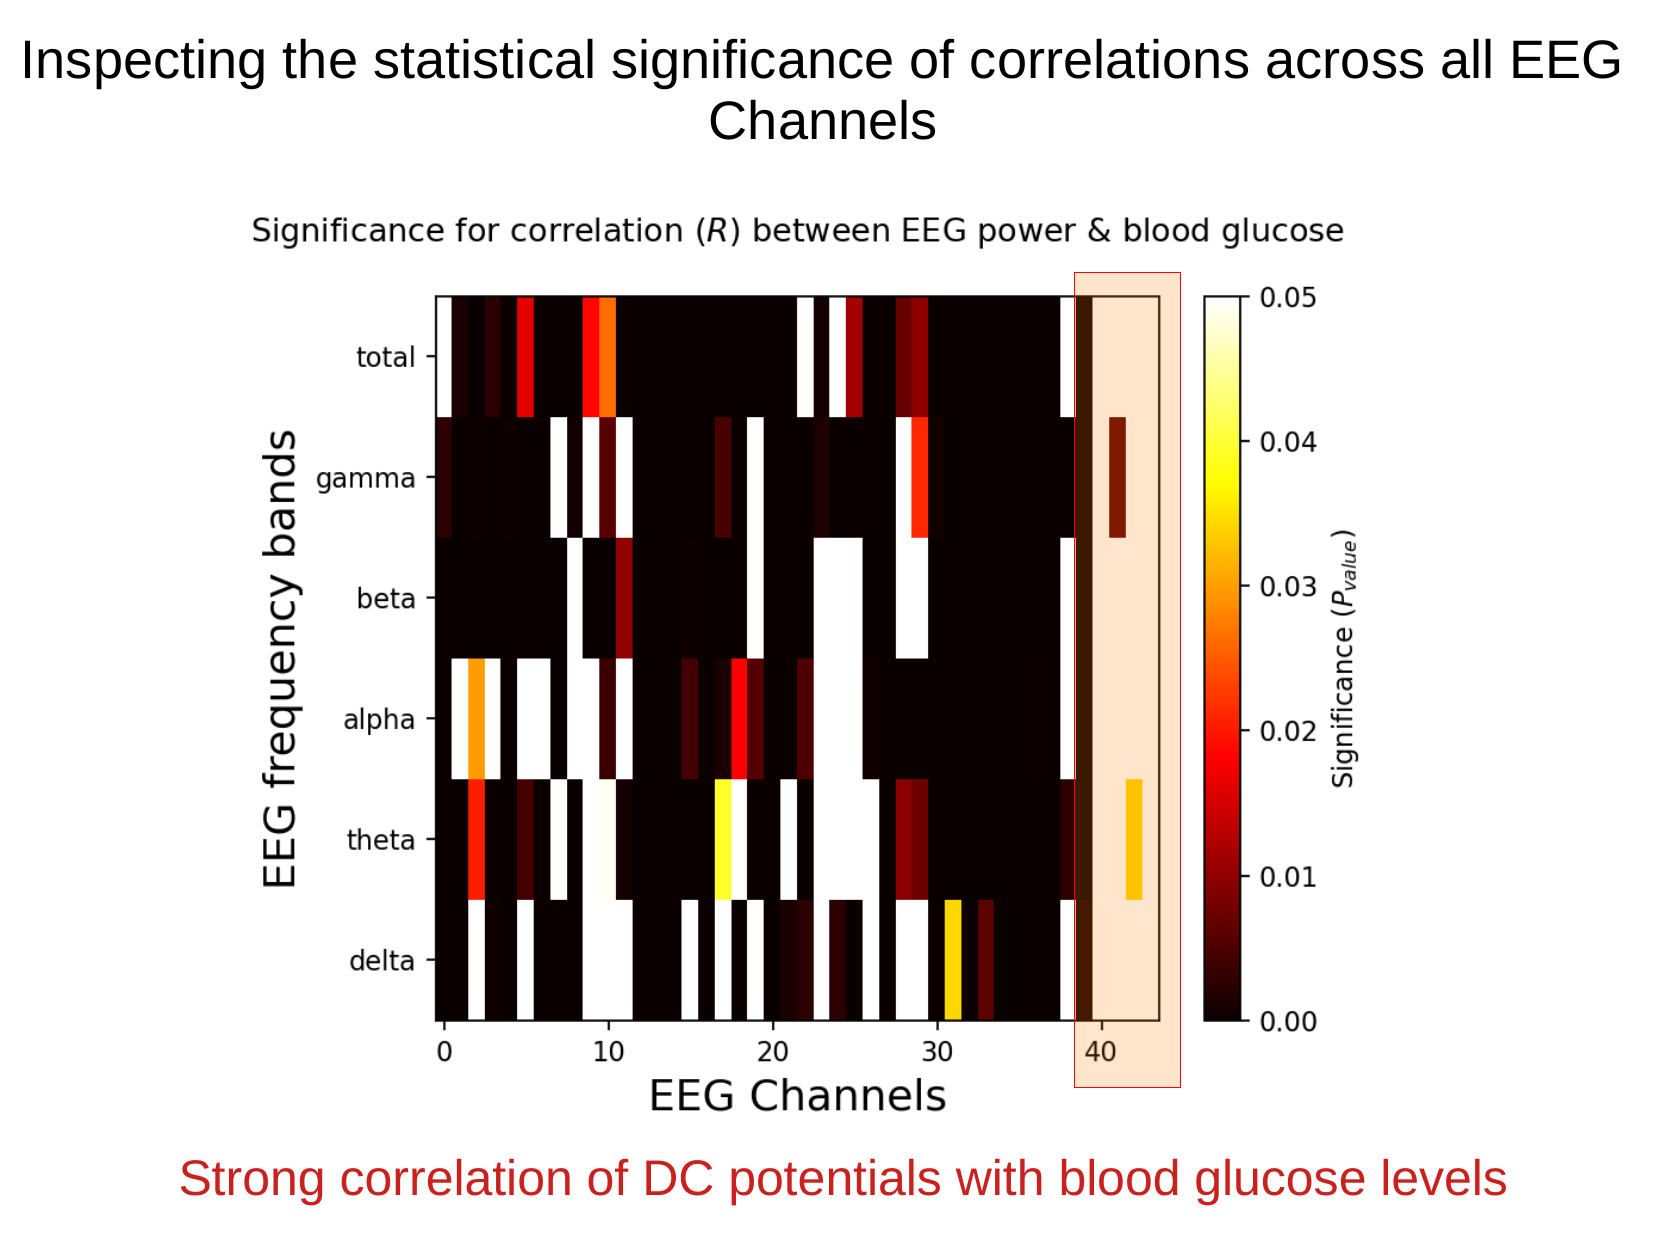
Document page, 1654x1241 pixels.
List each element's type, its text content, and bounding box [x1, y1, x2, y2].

text_box [1074, 272, 1181, 1088]
text_box Strong correlation of DC potentials with blood glucose levels [163, 1142, 1524, 1214]
picture [236, 177, 1394, 1142]
text_box Inspecting the statistical significance of correlations across all EEG Channels [5, 22, 1642, 159]
